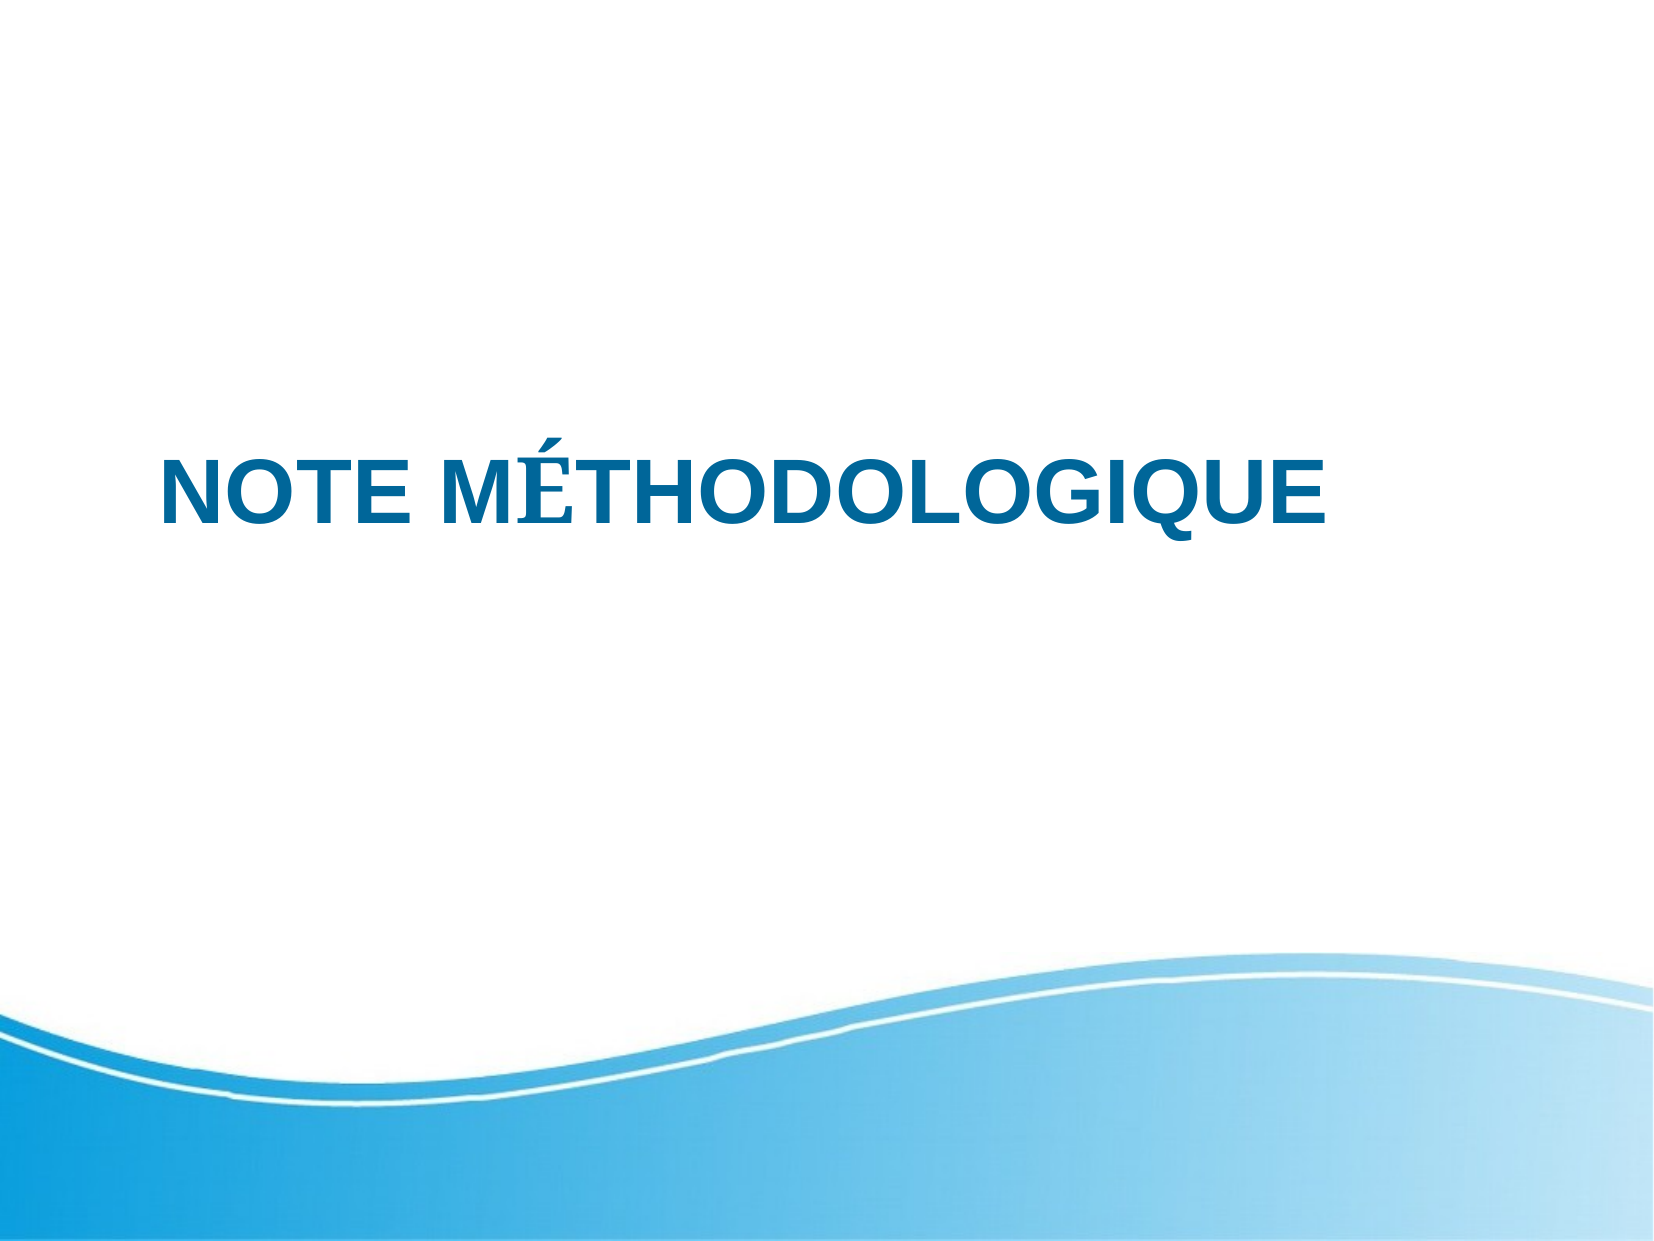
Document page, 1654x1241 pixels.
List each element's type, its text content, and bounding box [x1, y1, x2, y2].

title NOTE MÉTHODOLOGIQUE [0, 384, 1489, 592]
picture [0, 952, 1654, 1241]
